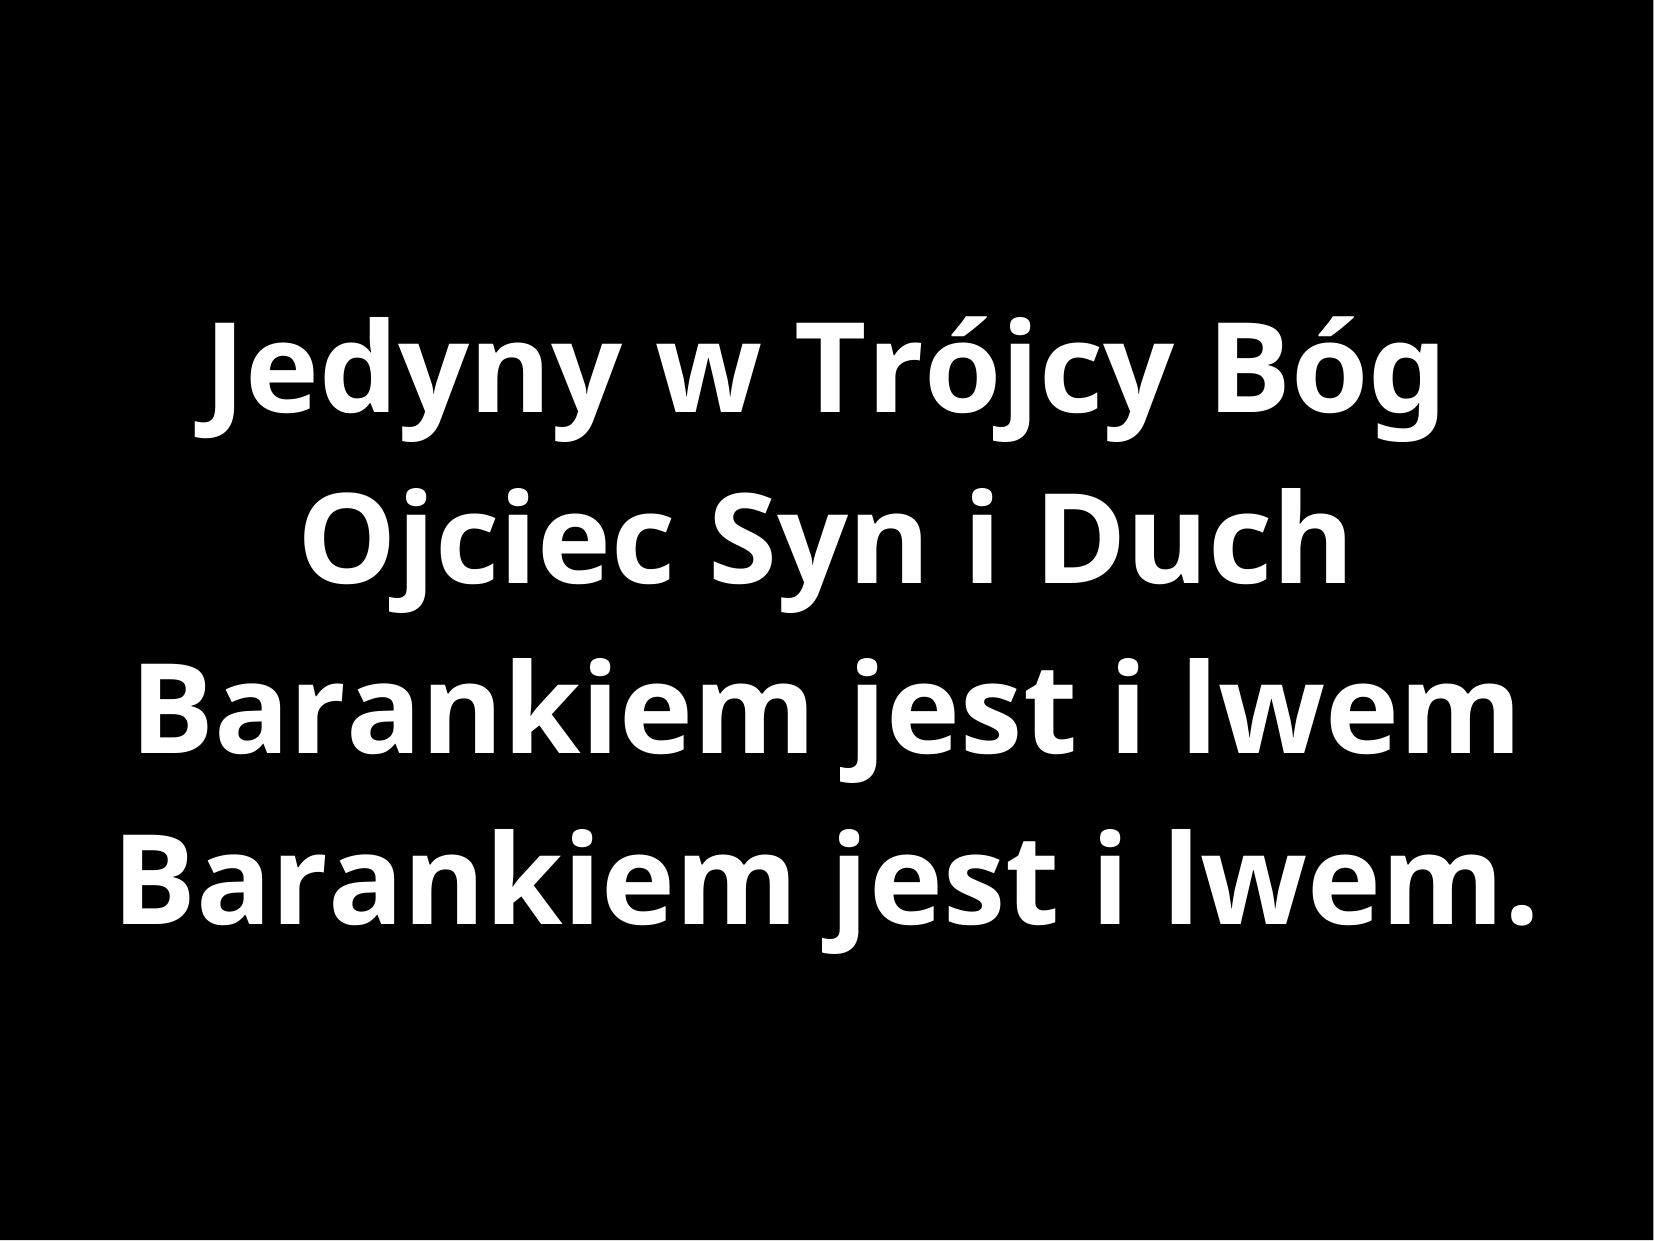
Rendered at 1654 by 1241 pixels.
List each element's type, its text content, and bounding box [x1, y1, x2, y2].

title Jedyny w Trójcy Bóg Ojciec Syn i Duch Barankiem jest i lwem Barankiem jest i lwem. [0, 0, 1654, 1241]
